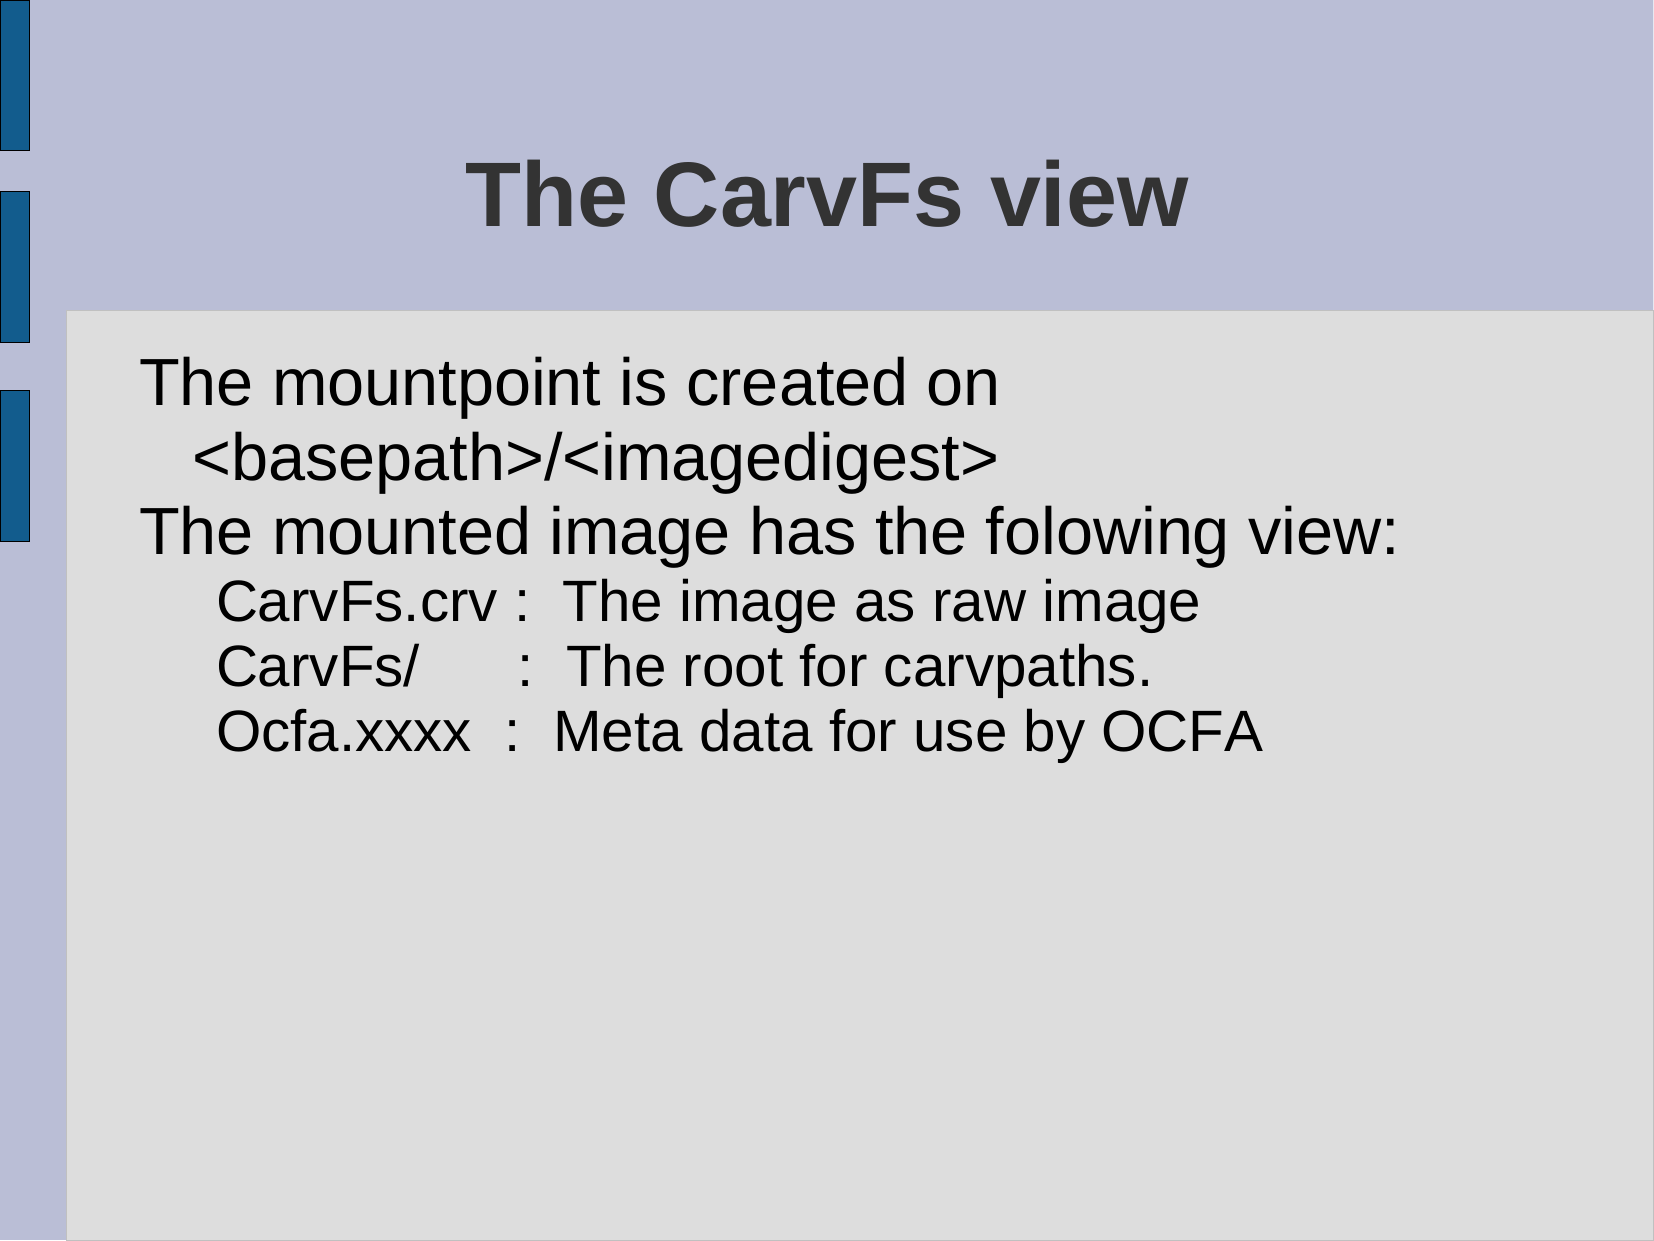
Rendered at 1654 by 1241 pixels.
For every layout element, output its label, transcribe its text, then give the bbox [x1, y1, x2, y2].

list The mountpoint is created on <basepath>/<imagedigest> The mounted image has the folowing view: CarvFs.crv : The image as raw image CarvFs/ : The root for carvpaths. Ocfa.xxxx : Meta data for use by OCFA [121, 344, 1534, 1127]
title The CarvFs view [121, 91, 1534, 299]
